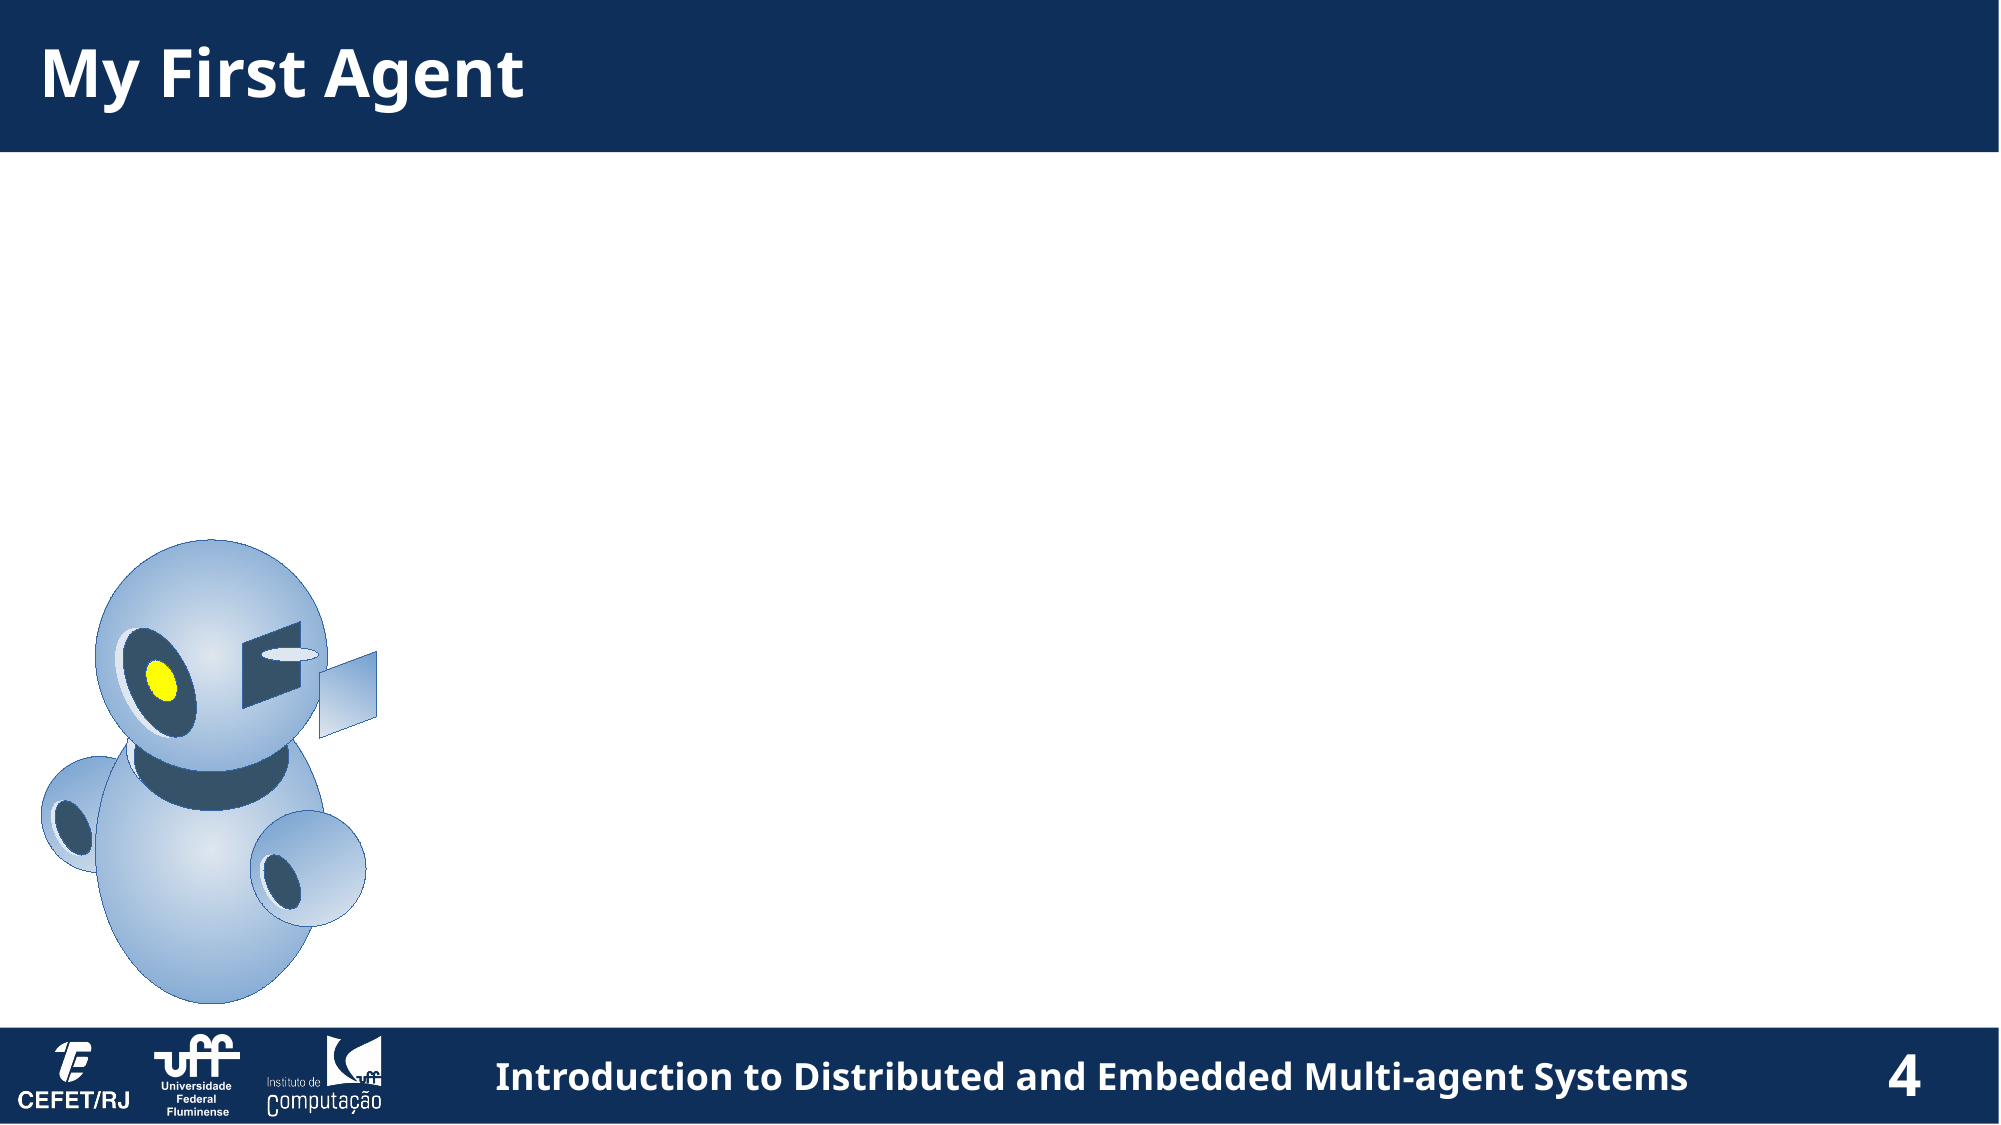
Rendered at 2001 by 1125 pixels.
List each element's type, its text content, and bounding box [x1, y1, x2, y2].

picture [18, 1021, 129, 1125]
picture [153, 1033, 241, 1121]
picture [265, 1033, 383, 1117]
text_box [41, 539, 377, 1004]
text_box My First Agent [25, 23, 1999, 119]
